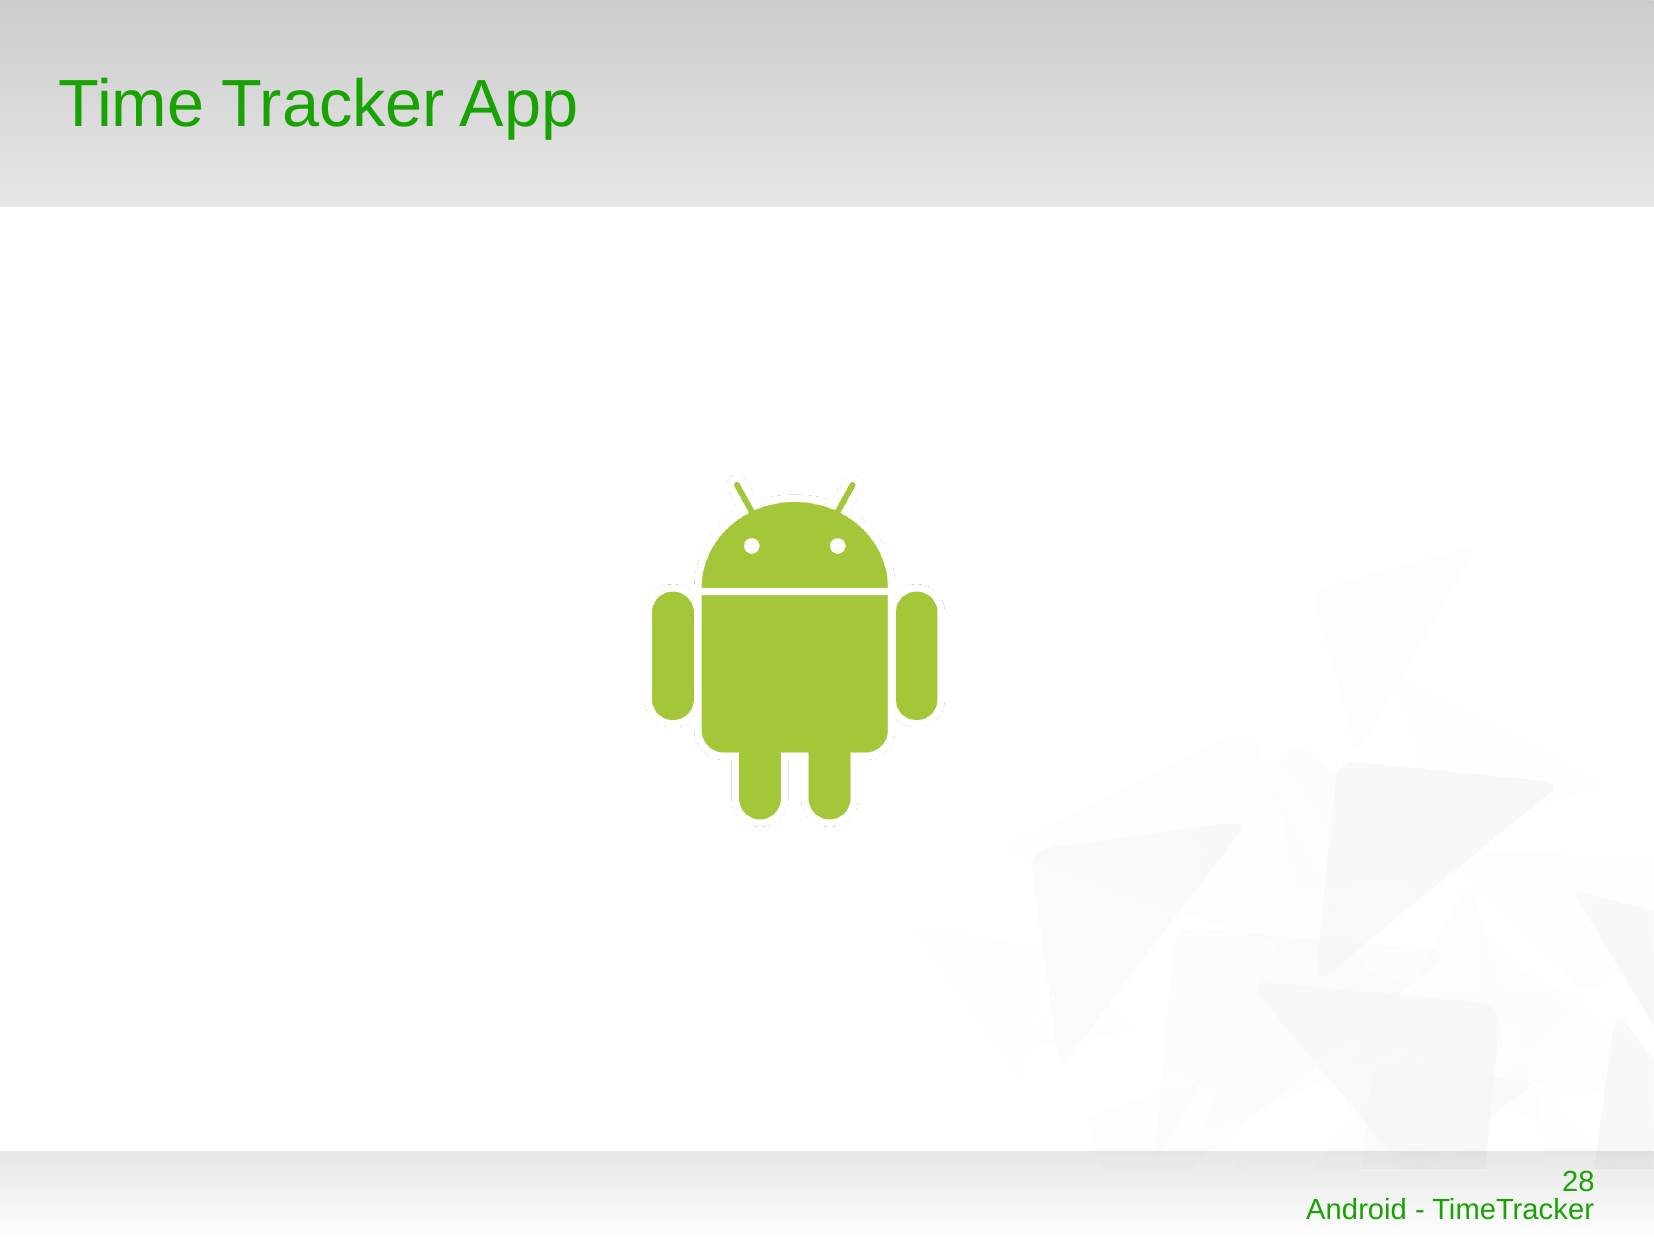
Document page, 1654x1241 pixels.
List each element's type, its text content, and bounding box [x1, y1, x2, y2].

title Time Tracker App [59, 29, 1595, 178]
picture [644, 474, 1654, 1169]
